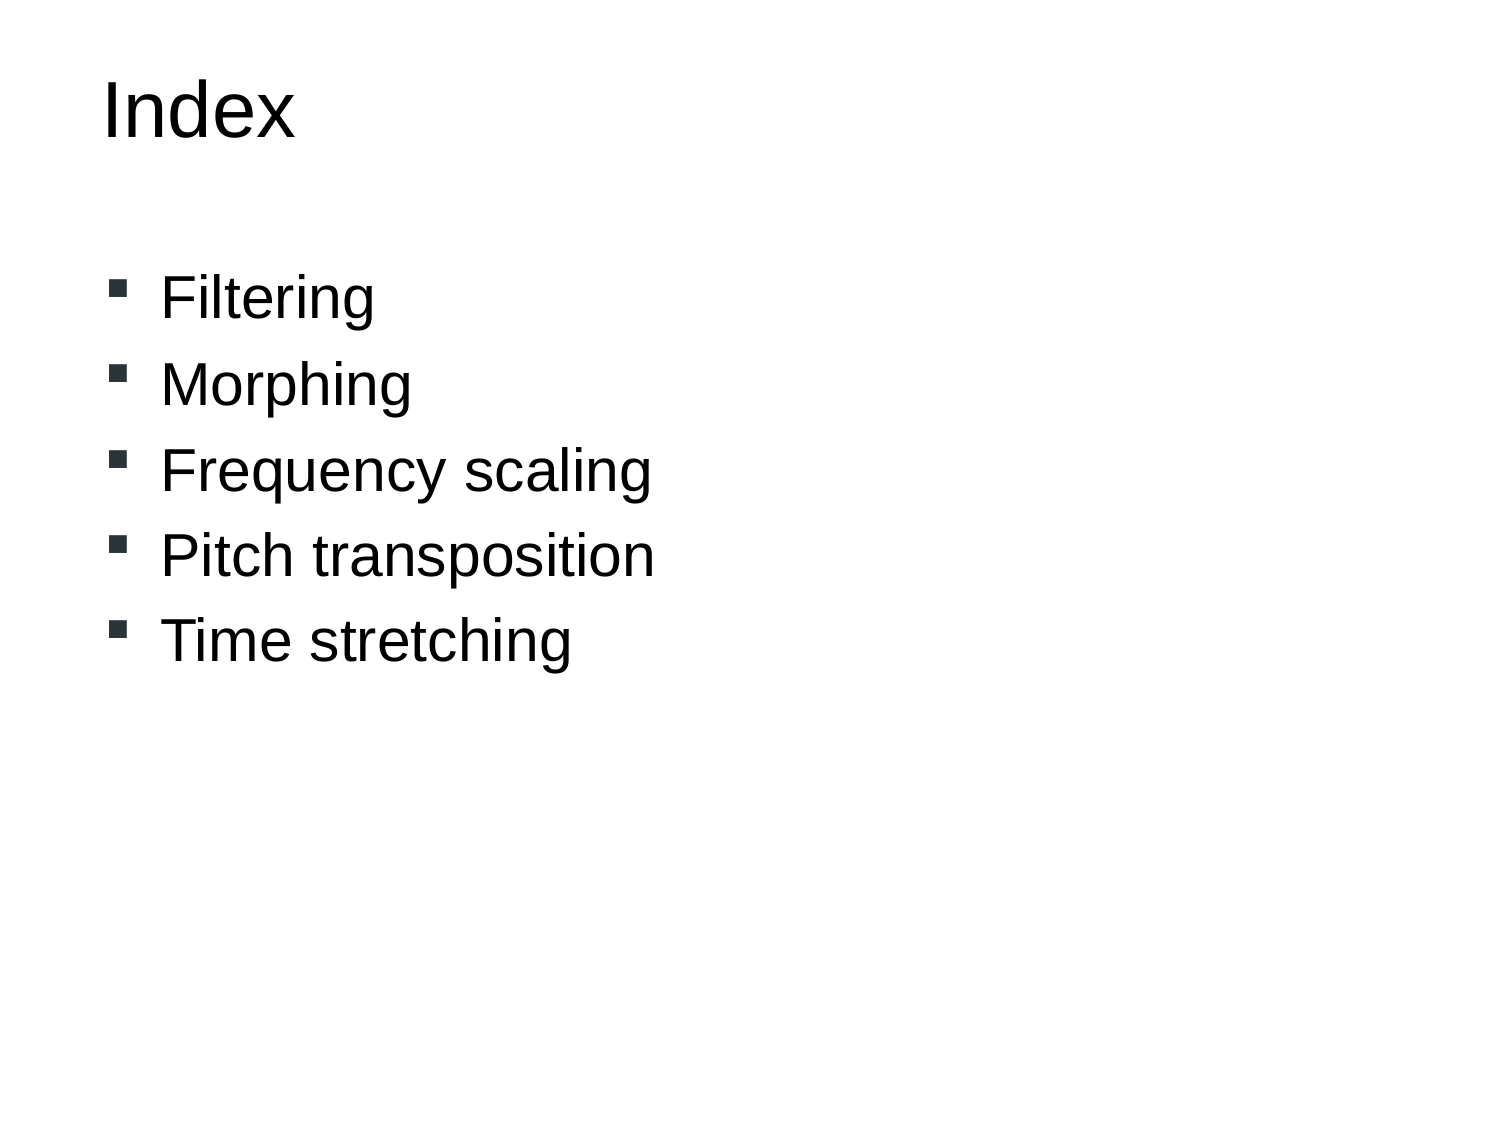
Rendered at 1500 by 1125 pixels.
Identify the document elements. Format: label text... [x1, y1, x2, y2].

list Filtering Morphing Frequency scaling Pitch transposition Time stretching [104, 263, 1381, 991]
title Index [73, 9, 1350, 198]
